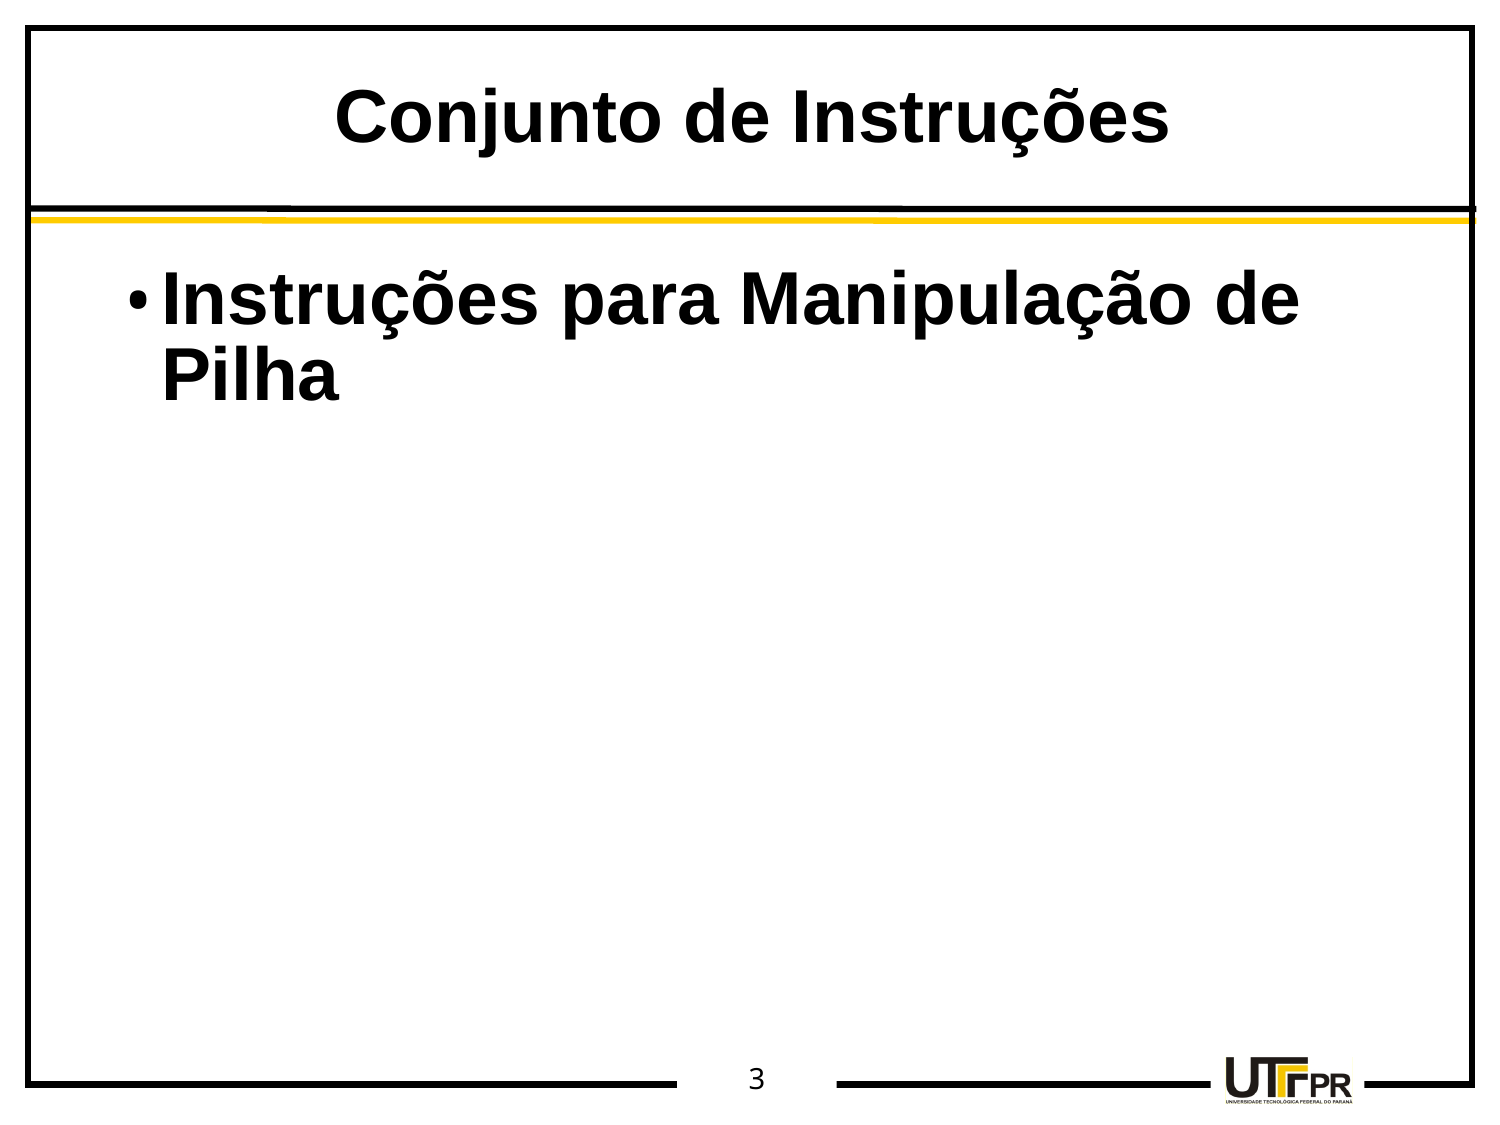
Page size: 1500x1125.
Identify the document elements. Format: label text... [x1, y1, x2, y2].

list Instruções para Manipulação de Pilha [72, 257, 1428, 1027]
picture [1225, 1057, 1353, 1104]
title Conjunto de Instruções [29, 29, 1477, 207]
